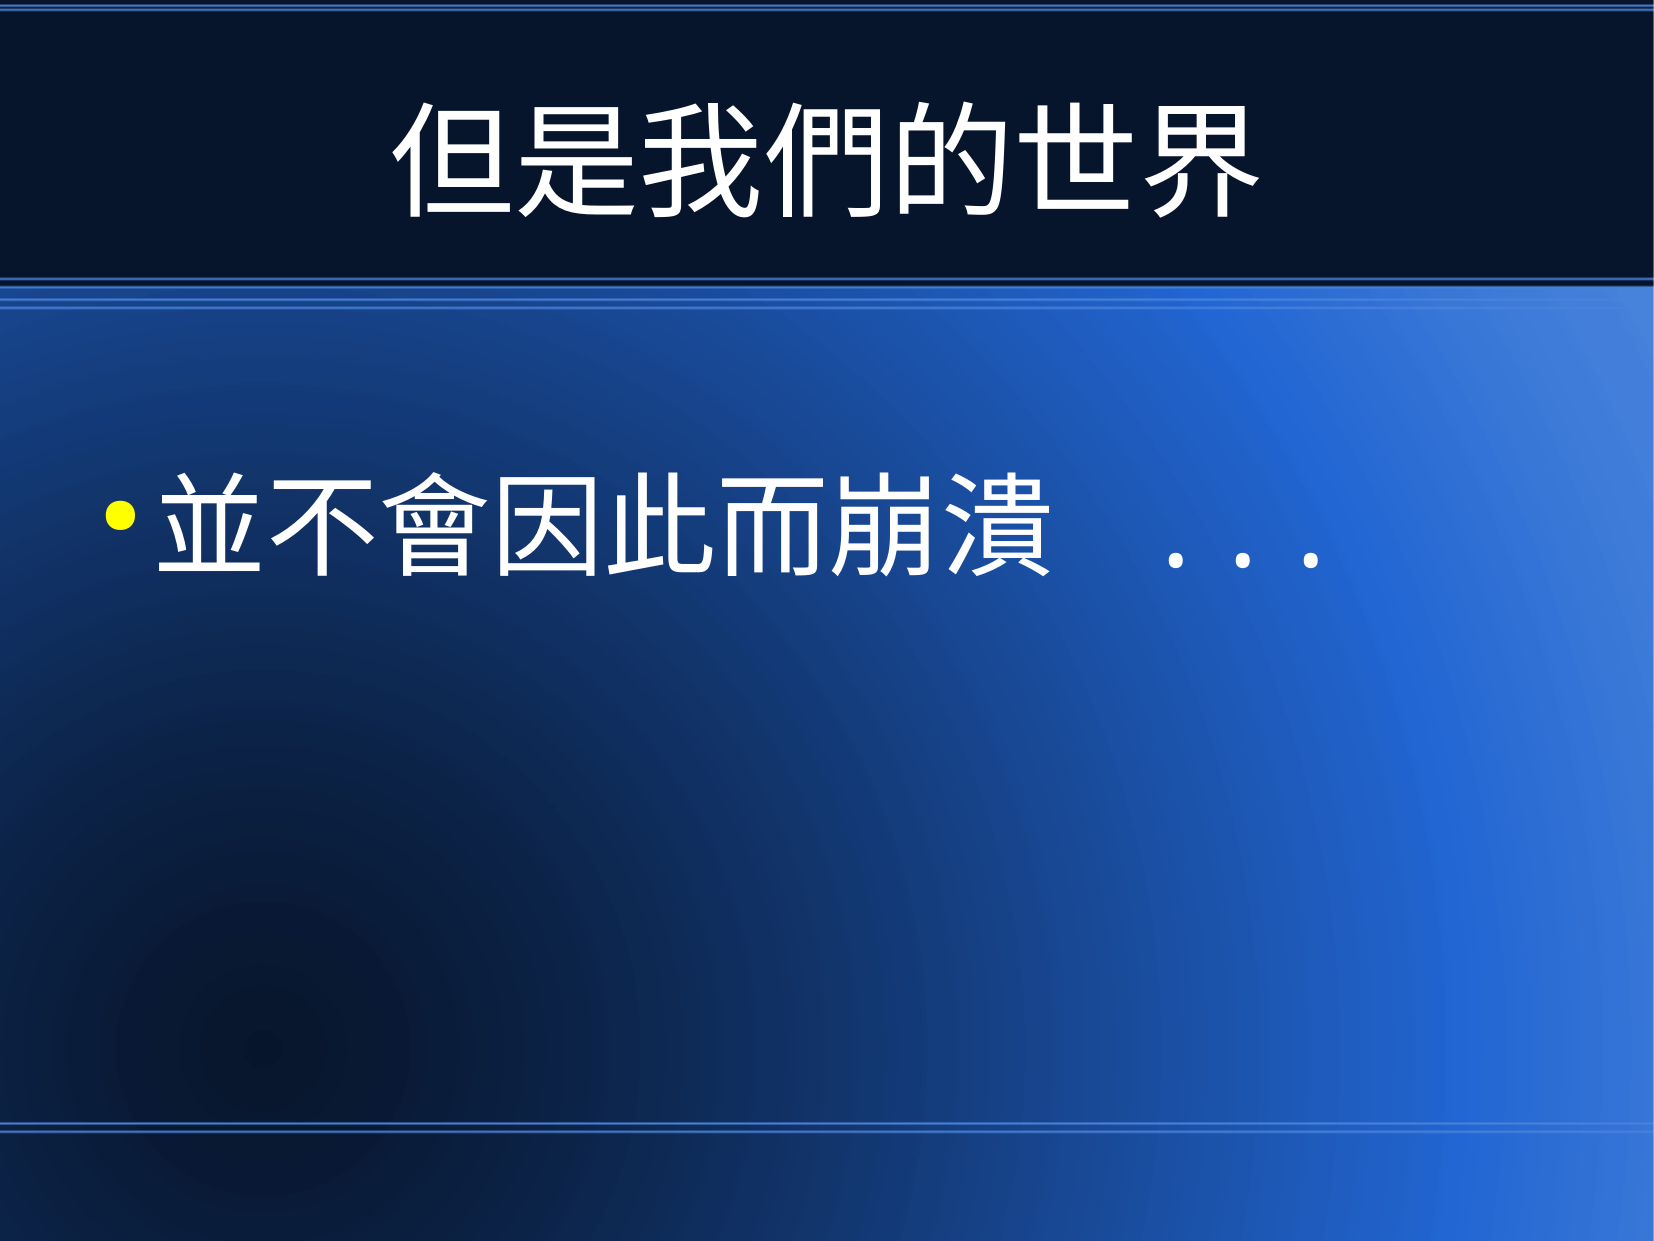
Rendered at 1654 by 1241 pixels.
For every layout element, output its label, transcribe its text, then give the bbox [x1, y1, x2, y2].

picture [0, 0, 1654, 1241]
title 但是我們的世界 [82, 49, 1571, 257]
list 並不會因此而崩潰 ... [82, 355, 1571, 1241]
